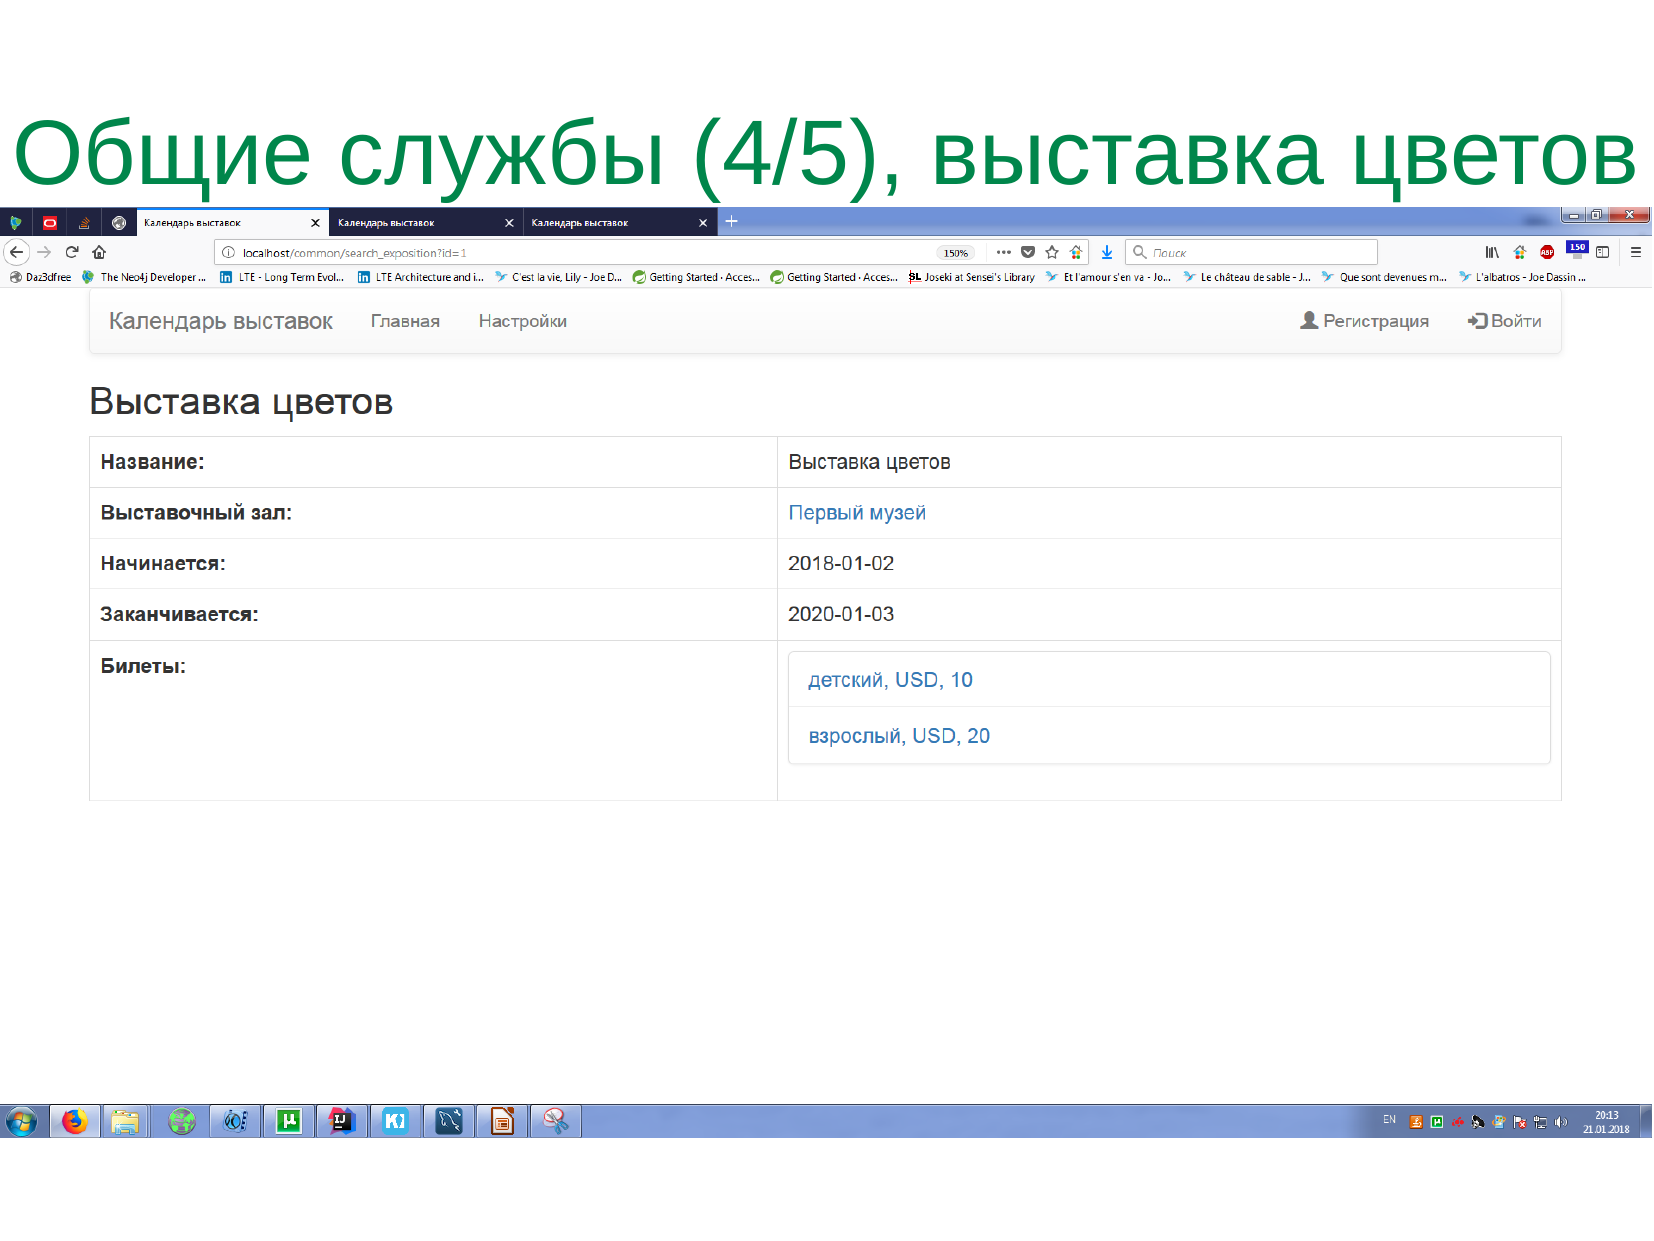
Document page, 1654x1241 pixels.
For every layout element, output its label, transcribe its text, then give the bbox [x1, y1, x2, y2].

title Общие службы (4/5), выставка цветов [0, 49, 1654, 257]
picture [0, 207, 1652, 1138]
